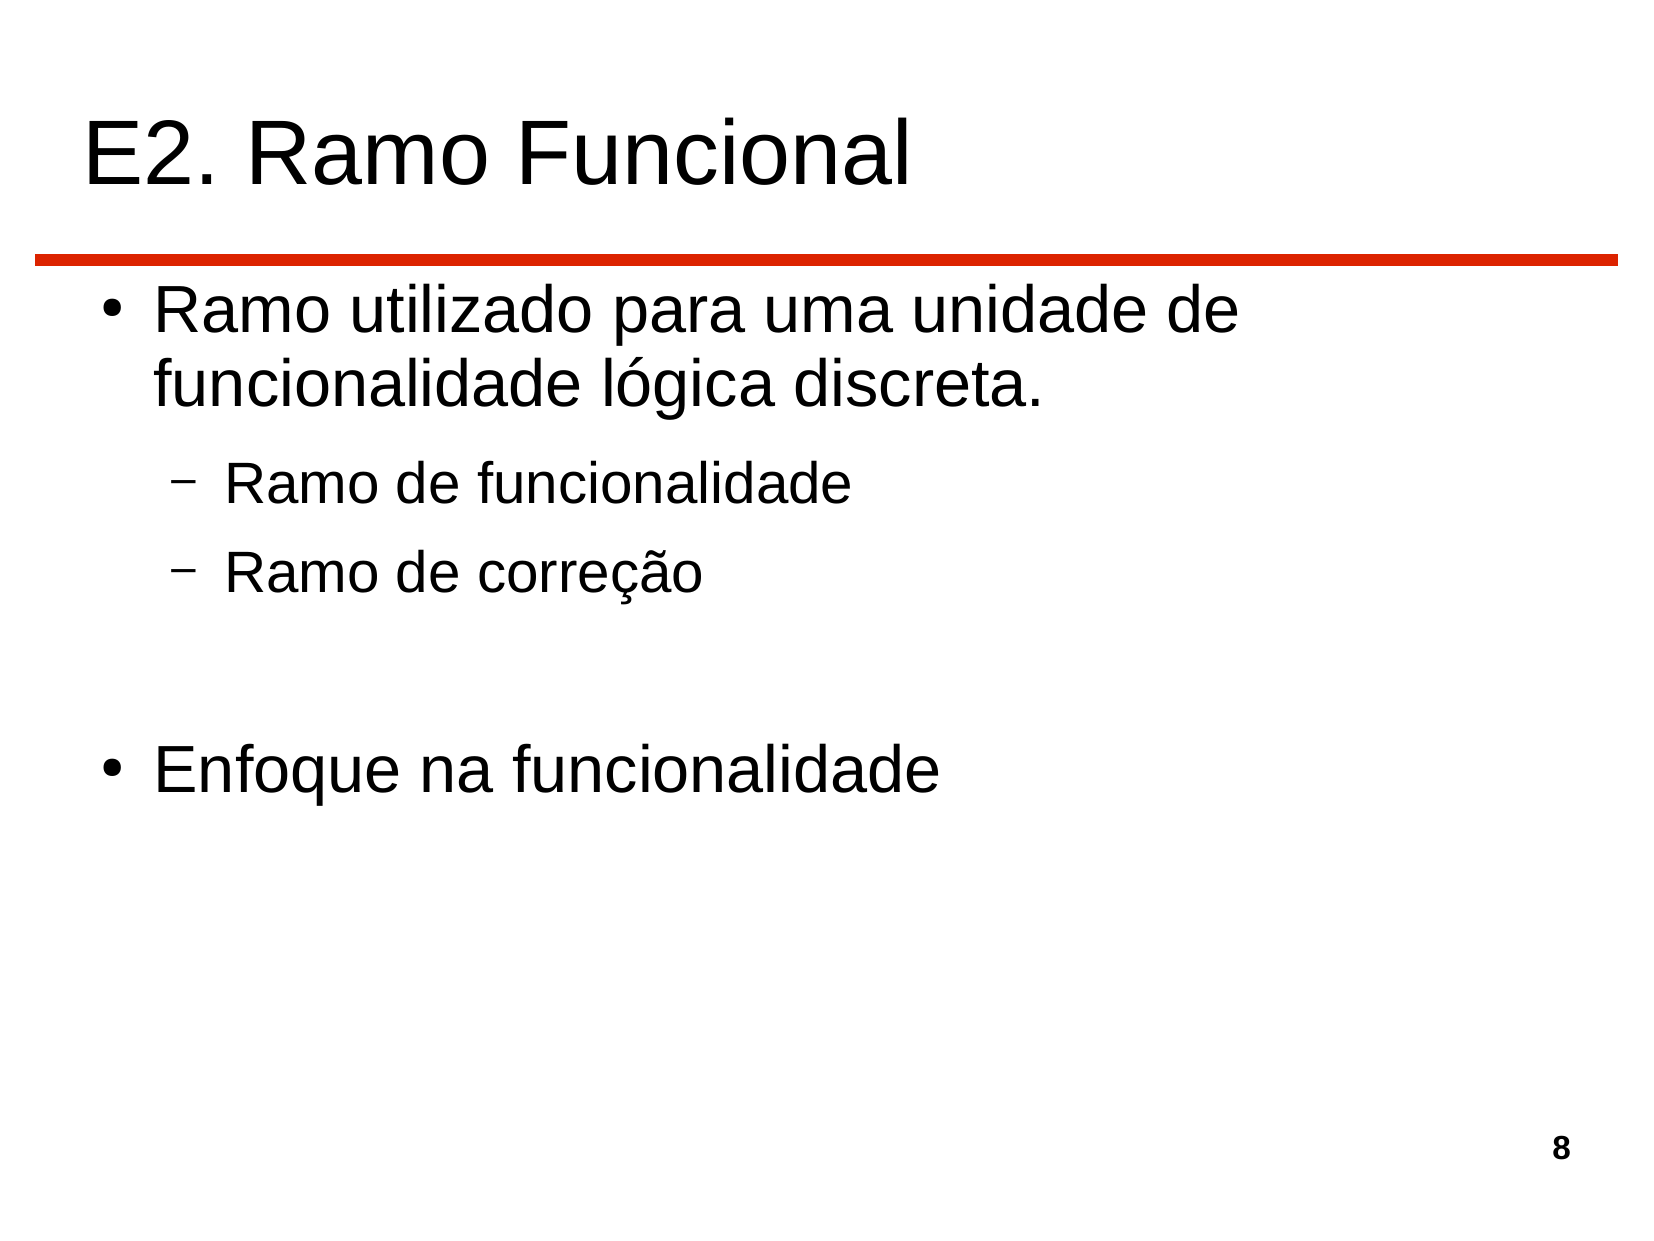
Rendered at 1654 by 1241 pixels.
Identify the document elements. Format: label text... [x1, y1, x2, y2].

title E2. Ramo Funcional [82, 49, 1571, 257]
list Ramo utilizado para uma unidade de funcionalidade lógica discreta. Ramo de funcionalidade Ramo de correção Enfoque na funcionalidade [82, 271, 1571, 991]
